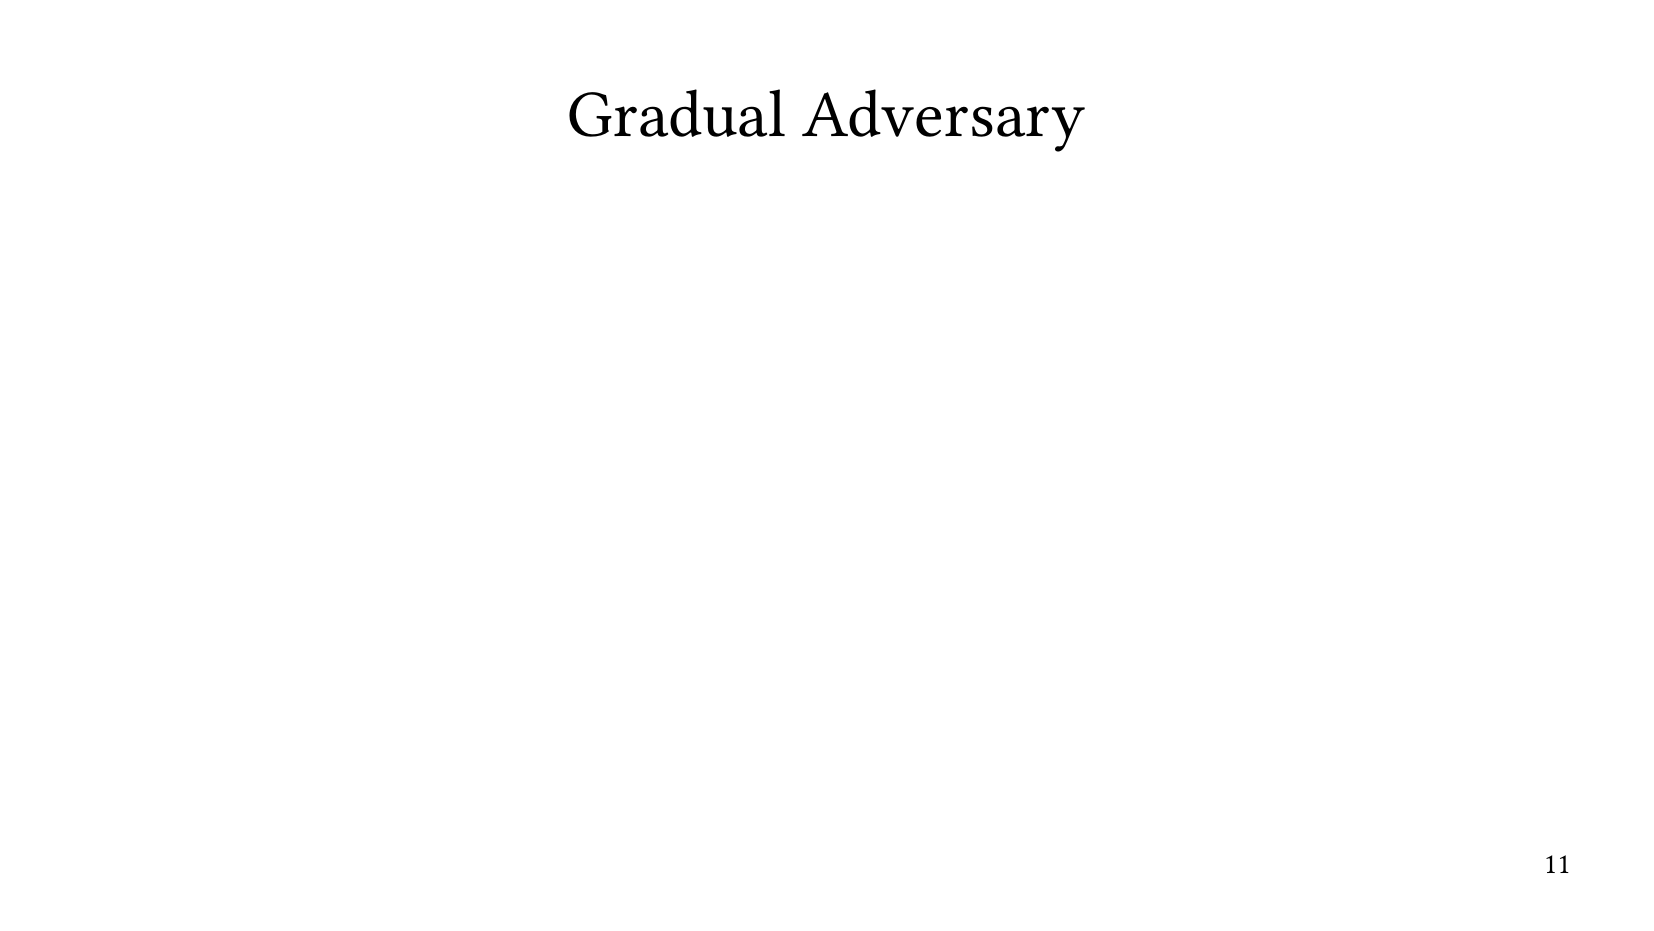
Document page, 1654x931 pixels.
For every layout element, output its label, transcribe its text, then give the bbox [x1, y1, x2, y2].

title Gradual Adversary [82, 37, 1571, 193]
